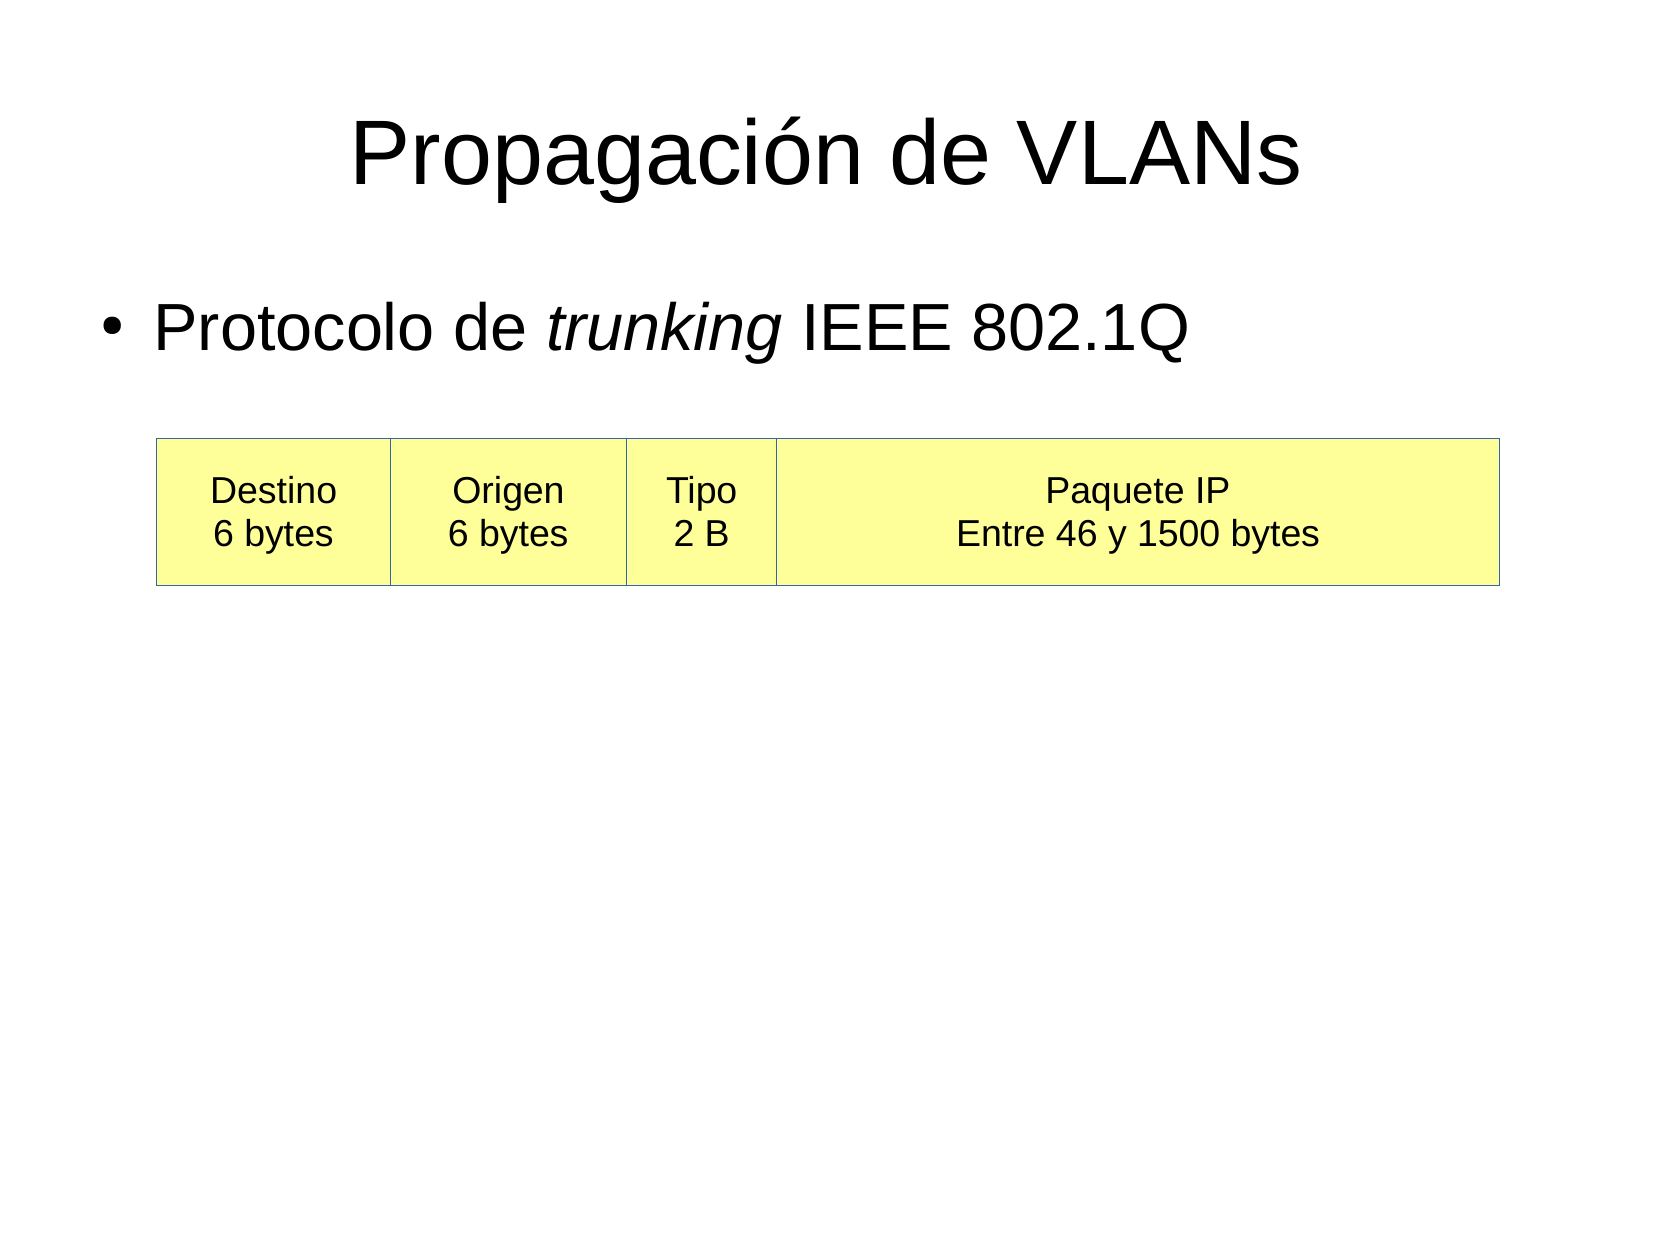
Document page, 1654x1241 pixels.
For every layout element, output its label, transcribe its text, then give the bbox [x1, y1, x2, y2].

text_box Paquete IP Entre 46 y 1500 bytes [776, 438, 1500, 586]
text_box Tipo 2 B [626, 438, 776, 586]
list Protocolo de trunking IEEE 802.1Q [82, 290, 1571, 1010]
title Propagación de VLANs [82, 49, 1571, 257]
text_box Destino 6 bytes [156, 438, 390, 586]
text_box Origen 6 bytes [390, 438, 626, 586]
